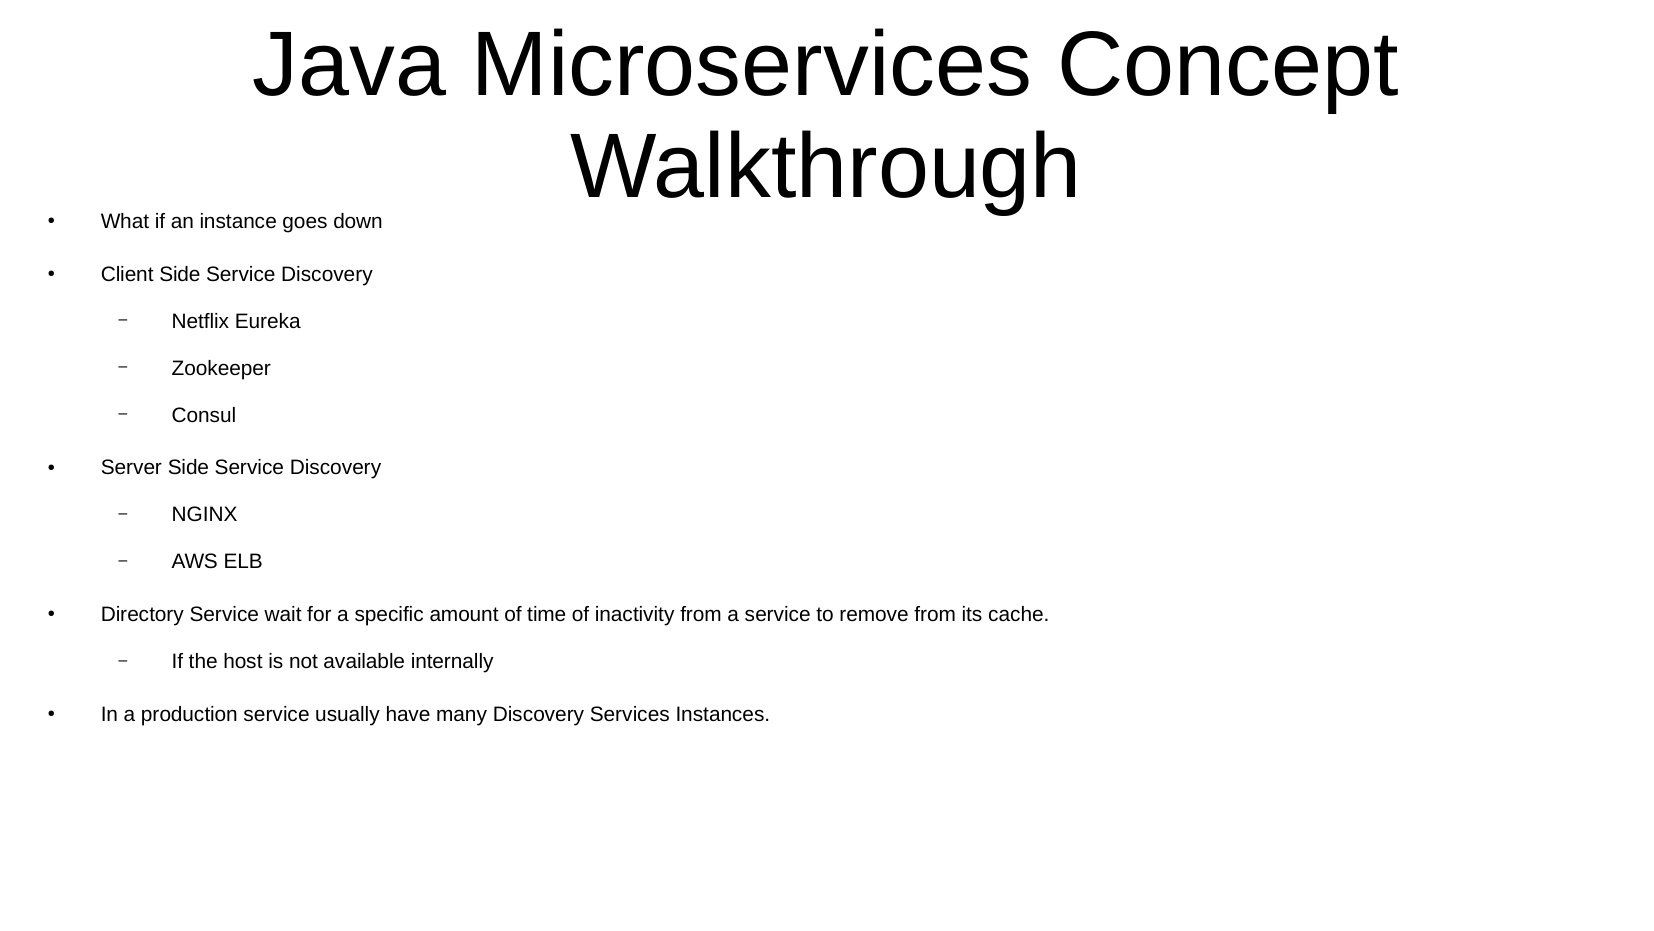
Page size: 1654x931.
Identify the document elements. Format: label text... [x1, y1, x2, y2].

list What if an instance goes down Client Side Service Discovery Netflix Eureka Zookeeper Consul Server Side Service Discovery NGINX AWS ELB Directory Service wait for a specific amount of time of inactivity from a service to remove from its cache. If the host is not available internally In a production service usually have many Discovery Services Instances. [30, 210, 1621, 908]
title Java Microservices Concept Walkthrough [82, 12, 1571, 210]
